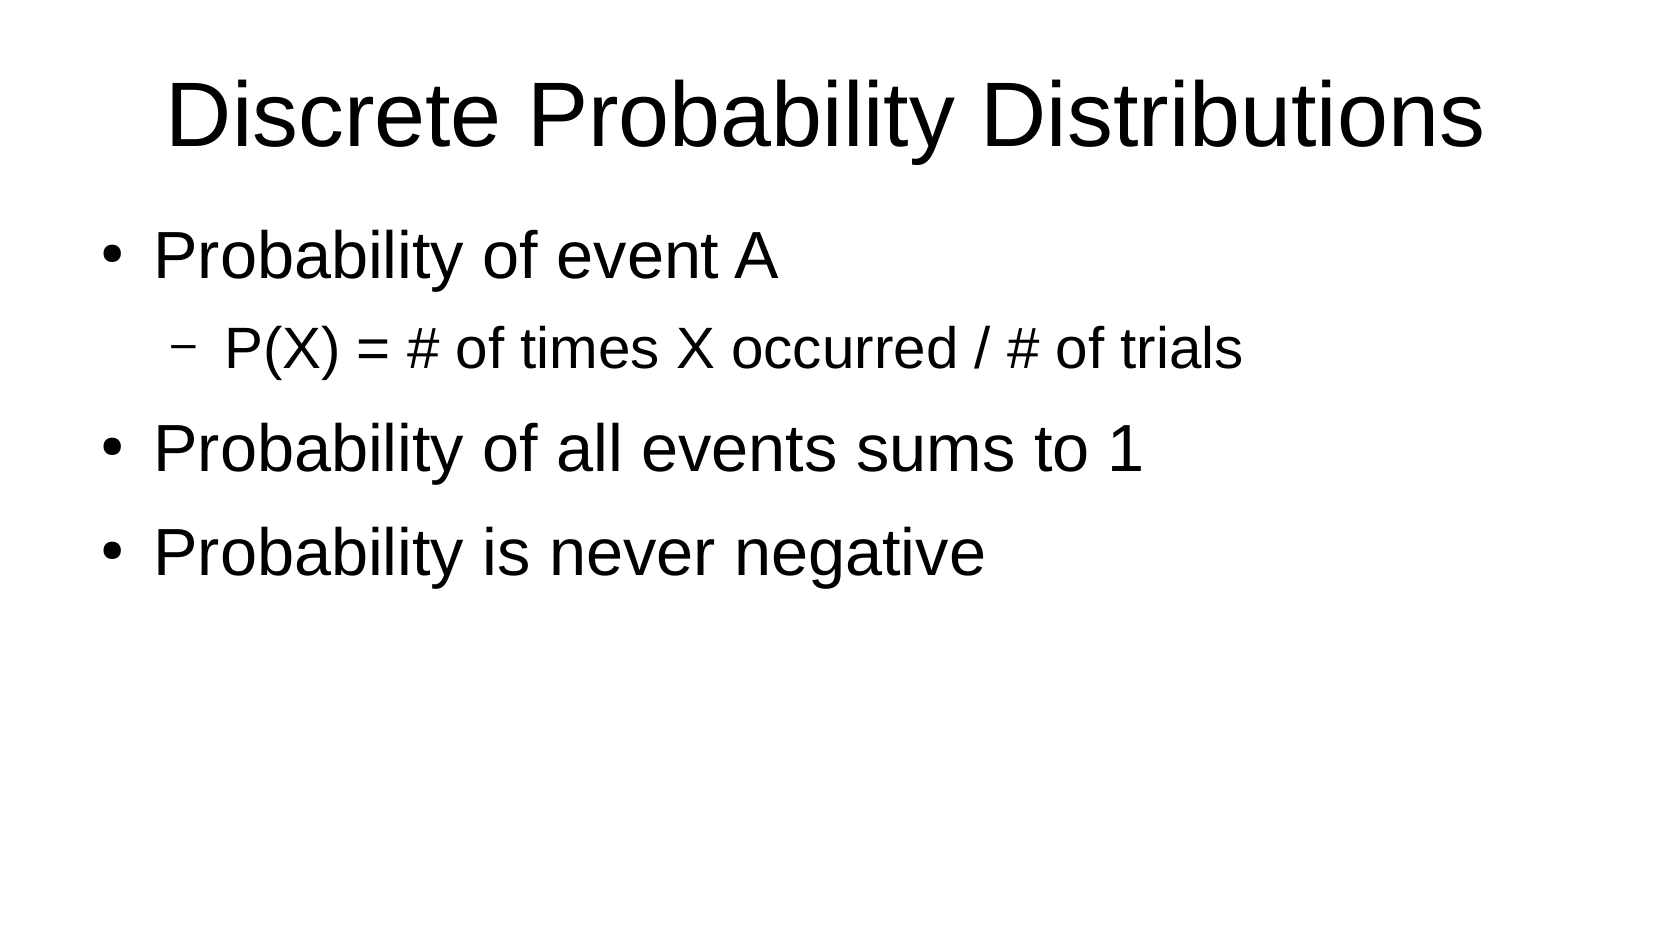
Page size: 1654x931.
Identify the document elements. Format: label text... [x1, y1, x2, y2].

list Probability of event A P(X) = # of times X occurred / # of trials Probability of all events sums to 1 Probability is never negative [82, 217, 1571, 758]
title Discrete Probability Distributions [82, 37, 1571, 193]
